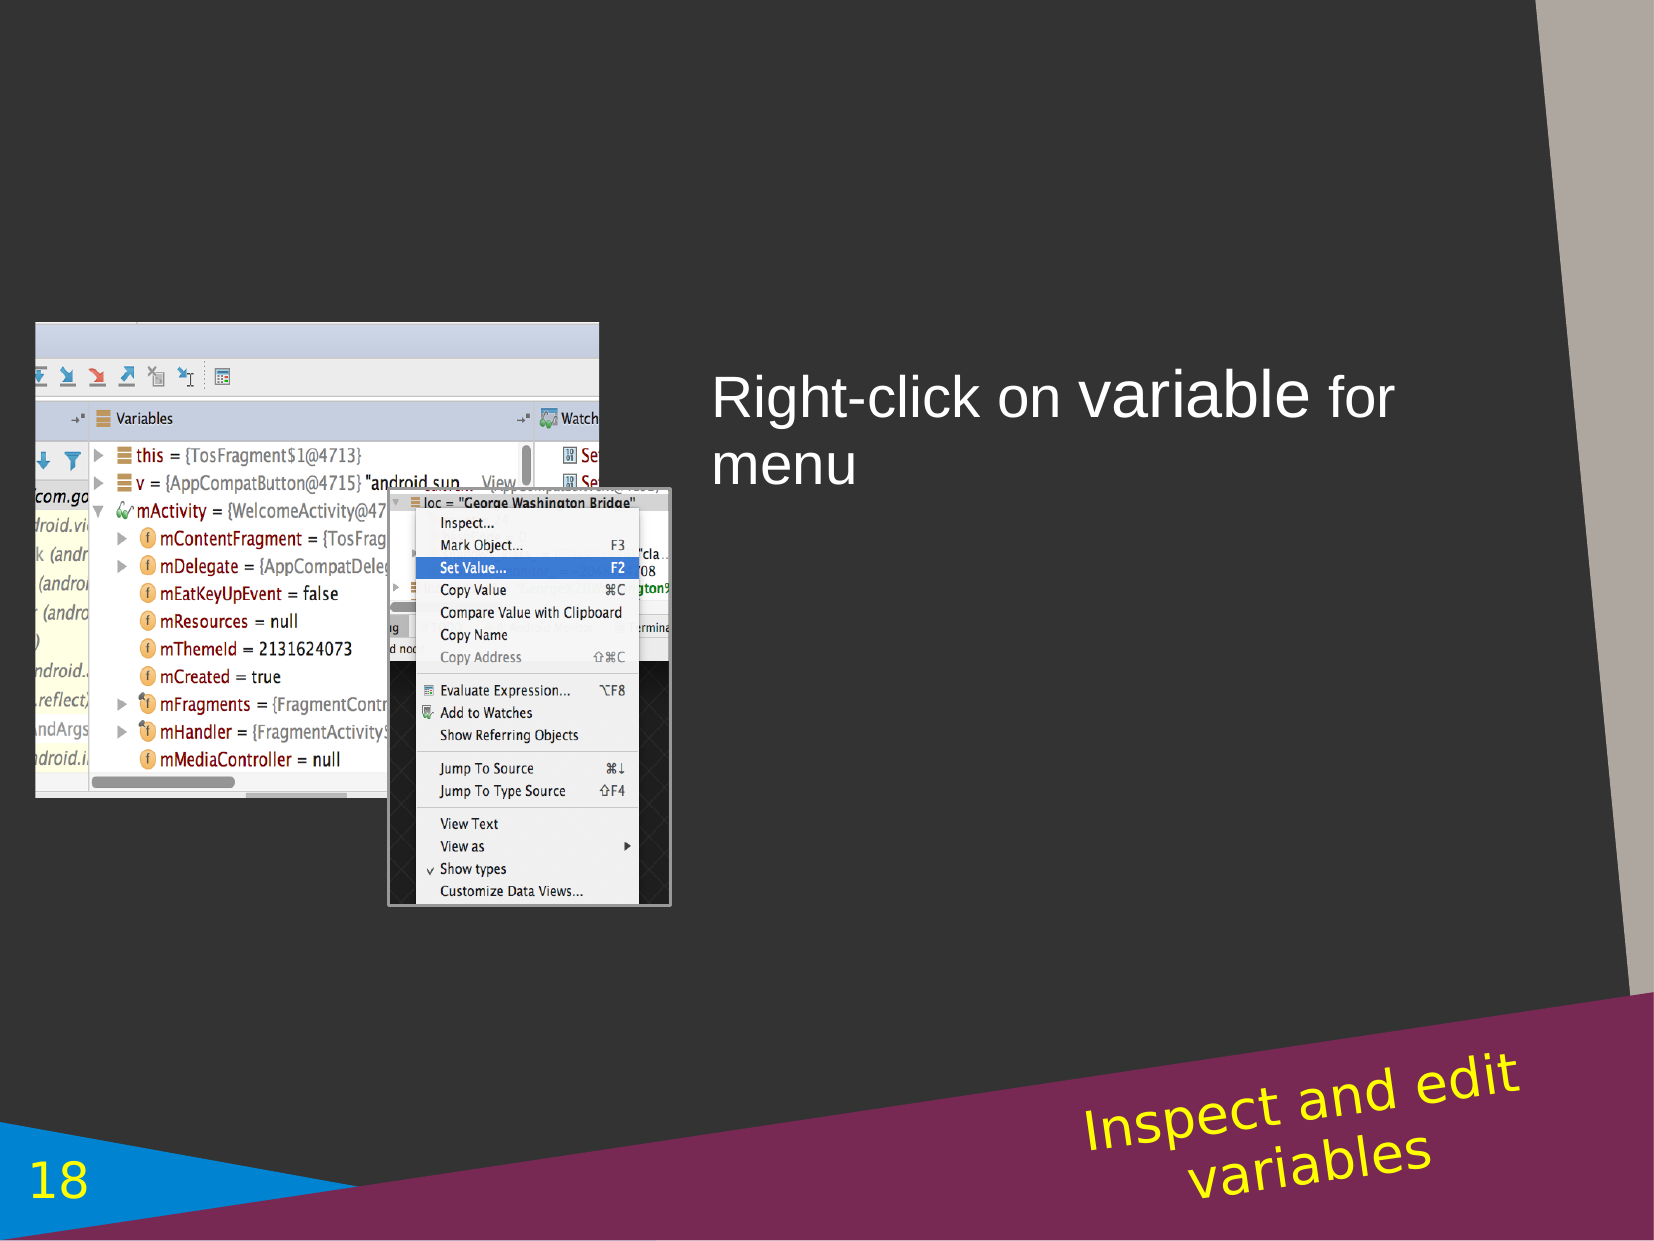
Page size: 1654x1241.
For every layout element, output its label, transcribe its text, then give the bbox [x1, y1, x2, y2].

text_box Right-click on variable for menu [661, 349, 1453, 520]
picture [390, 490, 669, 904]
title Inspect and edit variables [956, 995, 1654, 1241]
picture [35, 322, 600, 798]
